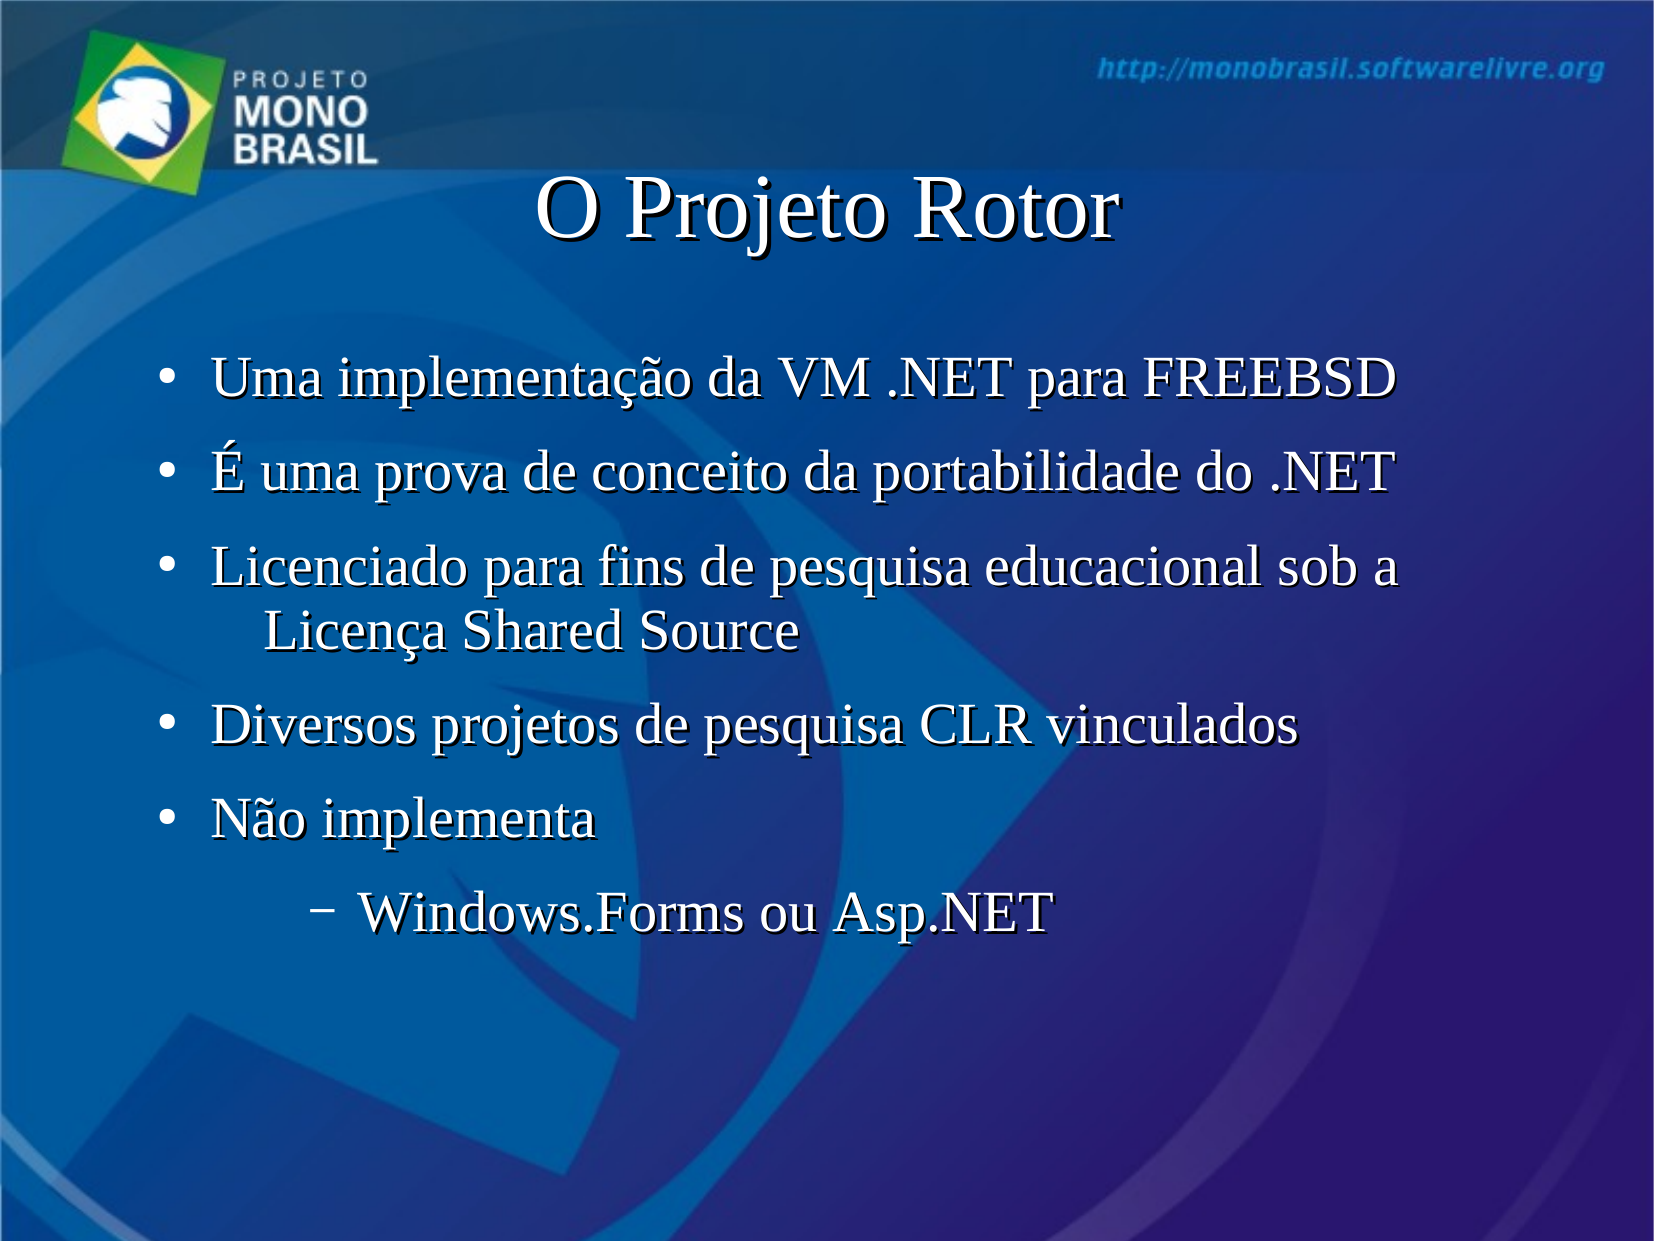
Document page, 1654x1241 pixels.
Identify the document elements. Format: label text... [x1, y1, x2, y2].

picture [0, 0, 1654, 1241]
title O Projeto Rotor [121, 102, 1534, 311]
list Uma implementação da VM .NET para FREEBSD É uma prova de conceito da portabilidade do .NET Licenciado para fins de pesquisa educacional sob a Licença Shared Source Diversos projetos de pesquisa CLR vinculados Não implementa Windows.Forms ou Asp.NET [121, 344, 1534, 1127]
